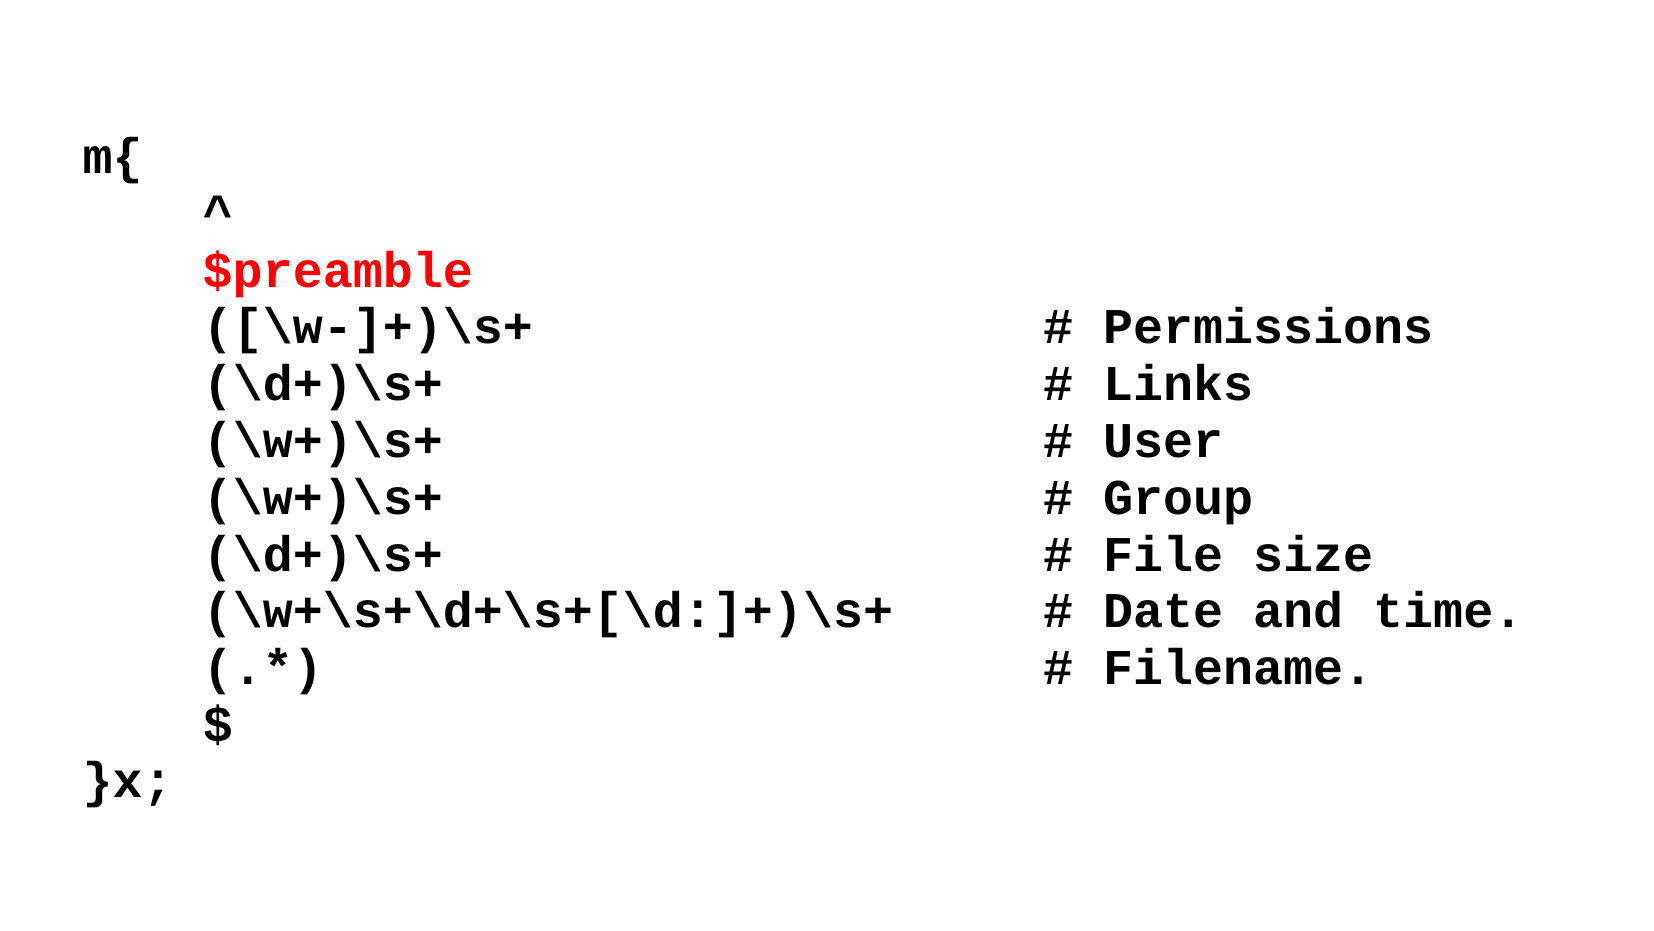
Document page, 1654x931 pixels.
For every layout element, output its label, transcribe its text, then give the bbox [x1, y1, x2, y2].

title m{ ^ $preamble ([\w-]+)\s+ # Permissions (\d+)\s+ # Links (\w+)\s+ # User (\w+)\s+ # Group (\d+)\s+ # File size (\w+\s+\d+\s+[\d:]+)\s+ # Date and time. (.*) # Filename. $ }x; [82, 37, 1571, 908]
